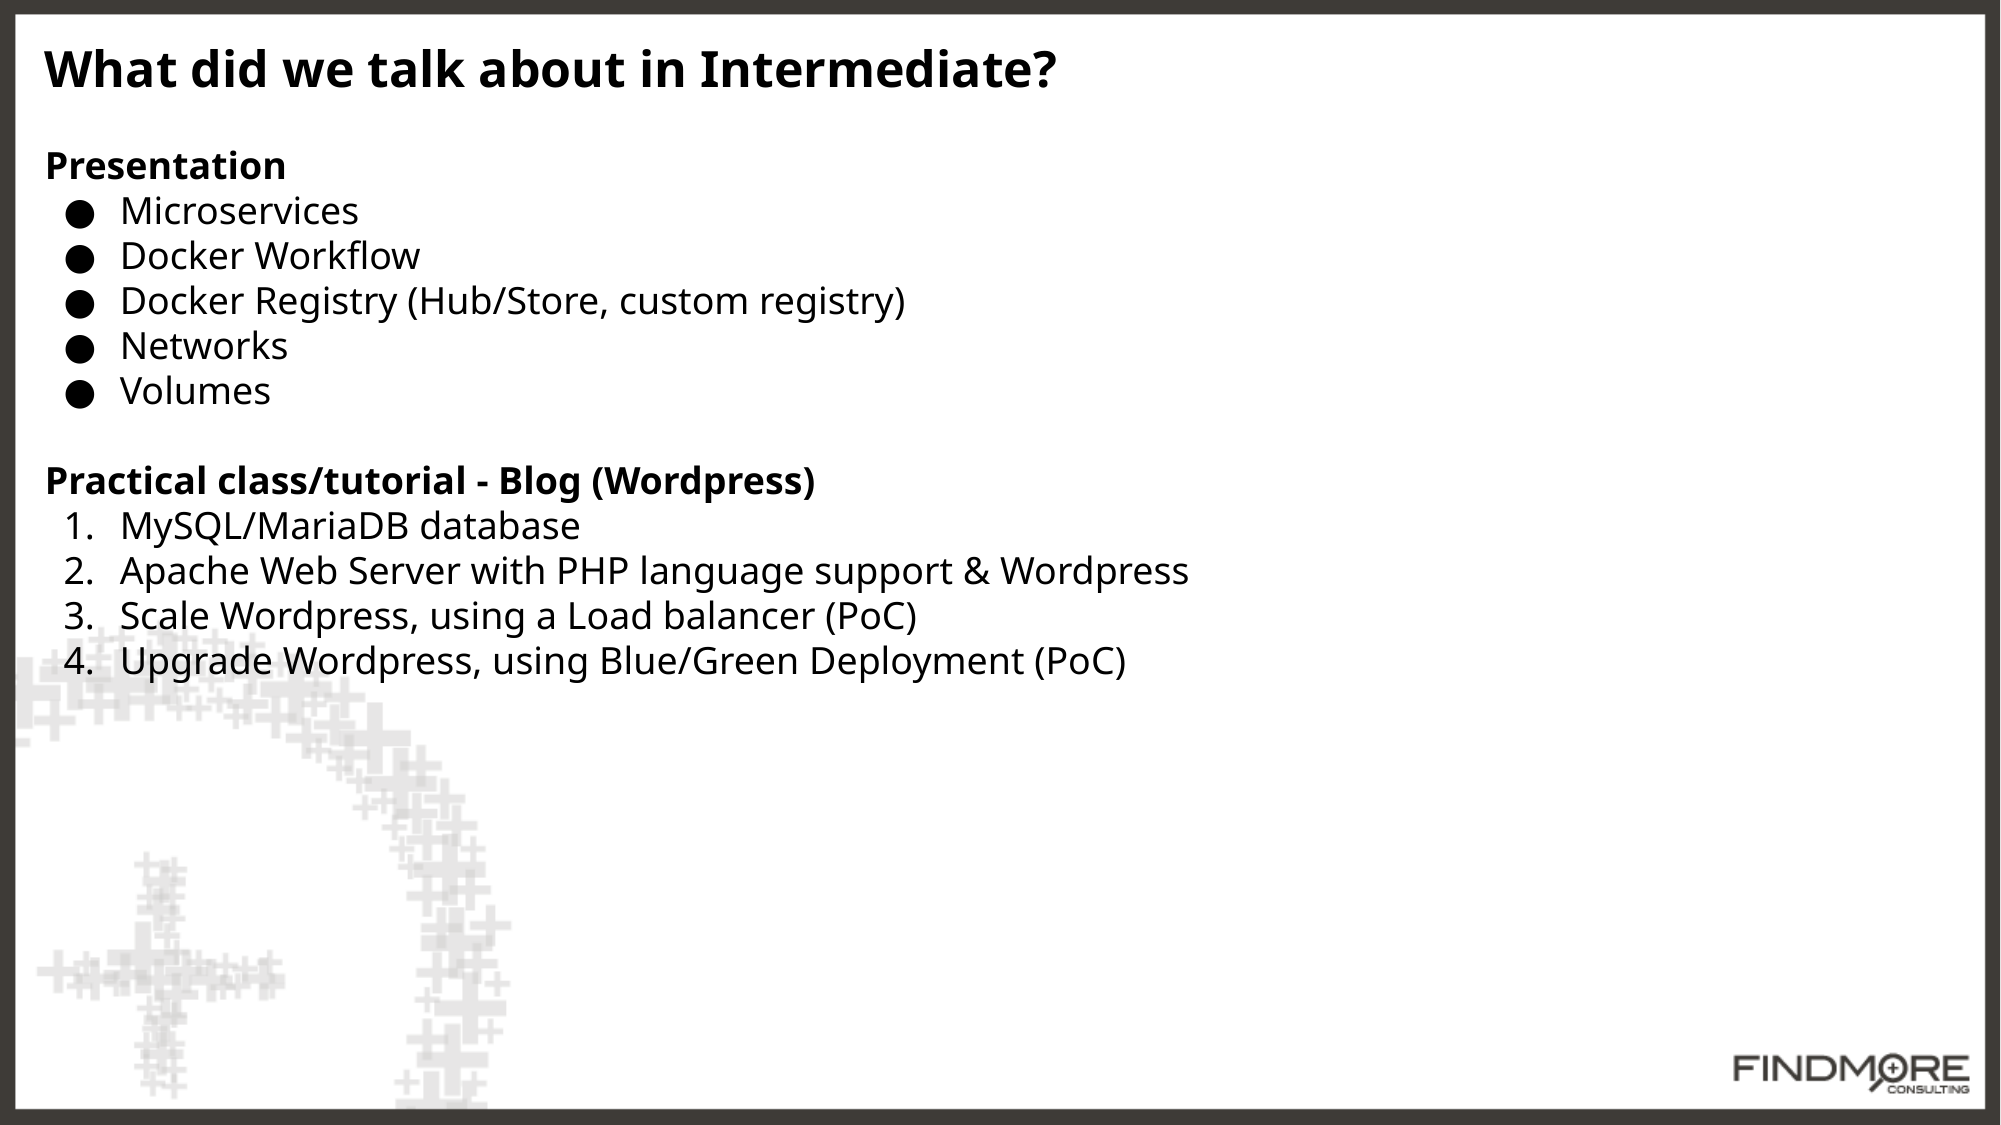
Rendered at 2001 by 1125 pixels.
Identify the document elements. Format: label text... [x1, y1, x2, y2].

picture [0, 0, 2001, 1125]
text_box What did we talk about in Intermediate? Presentation Microservices Docker Workflow Docker Registry (Hub/Store, custom registry) Networks Volumes Practical class/tutorial - Blog (Wordpress) MySQL/MariaDB database Apache Web Server with PHP language support & Wordpress Scale Wordpress, using a Load balancer (PoC) Upgrade Wordpress, using Blue/Green Deployment (PoC) [29, 29, 1965, 1054]
